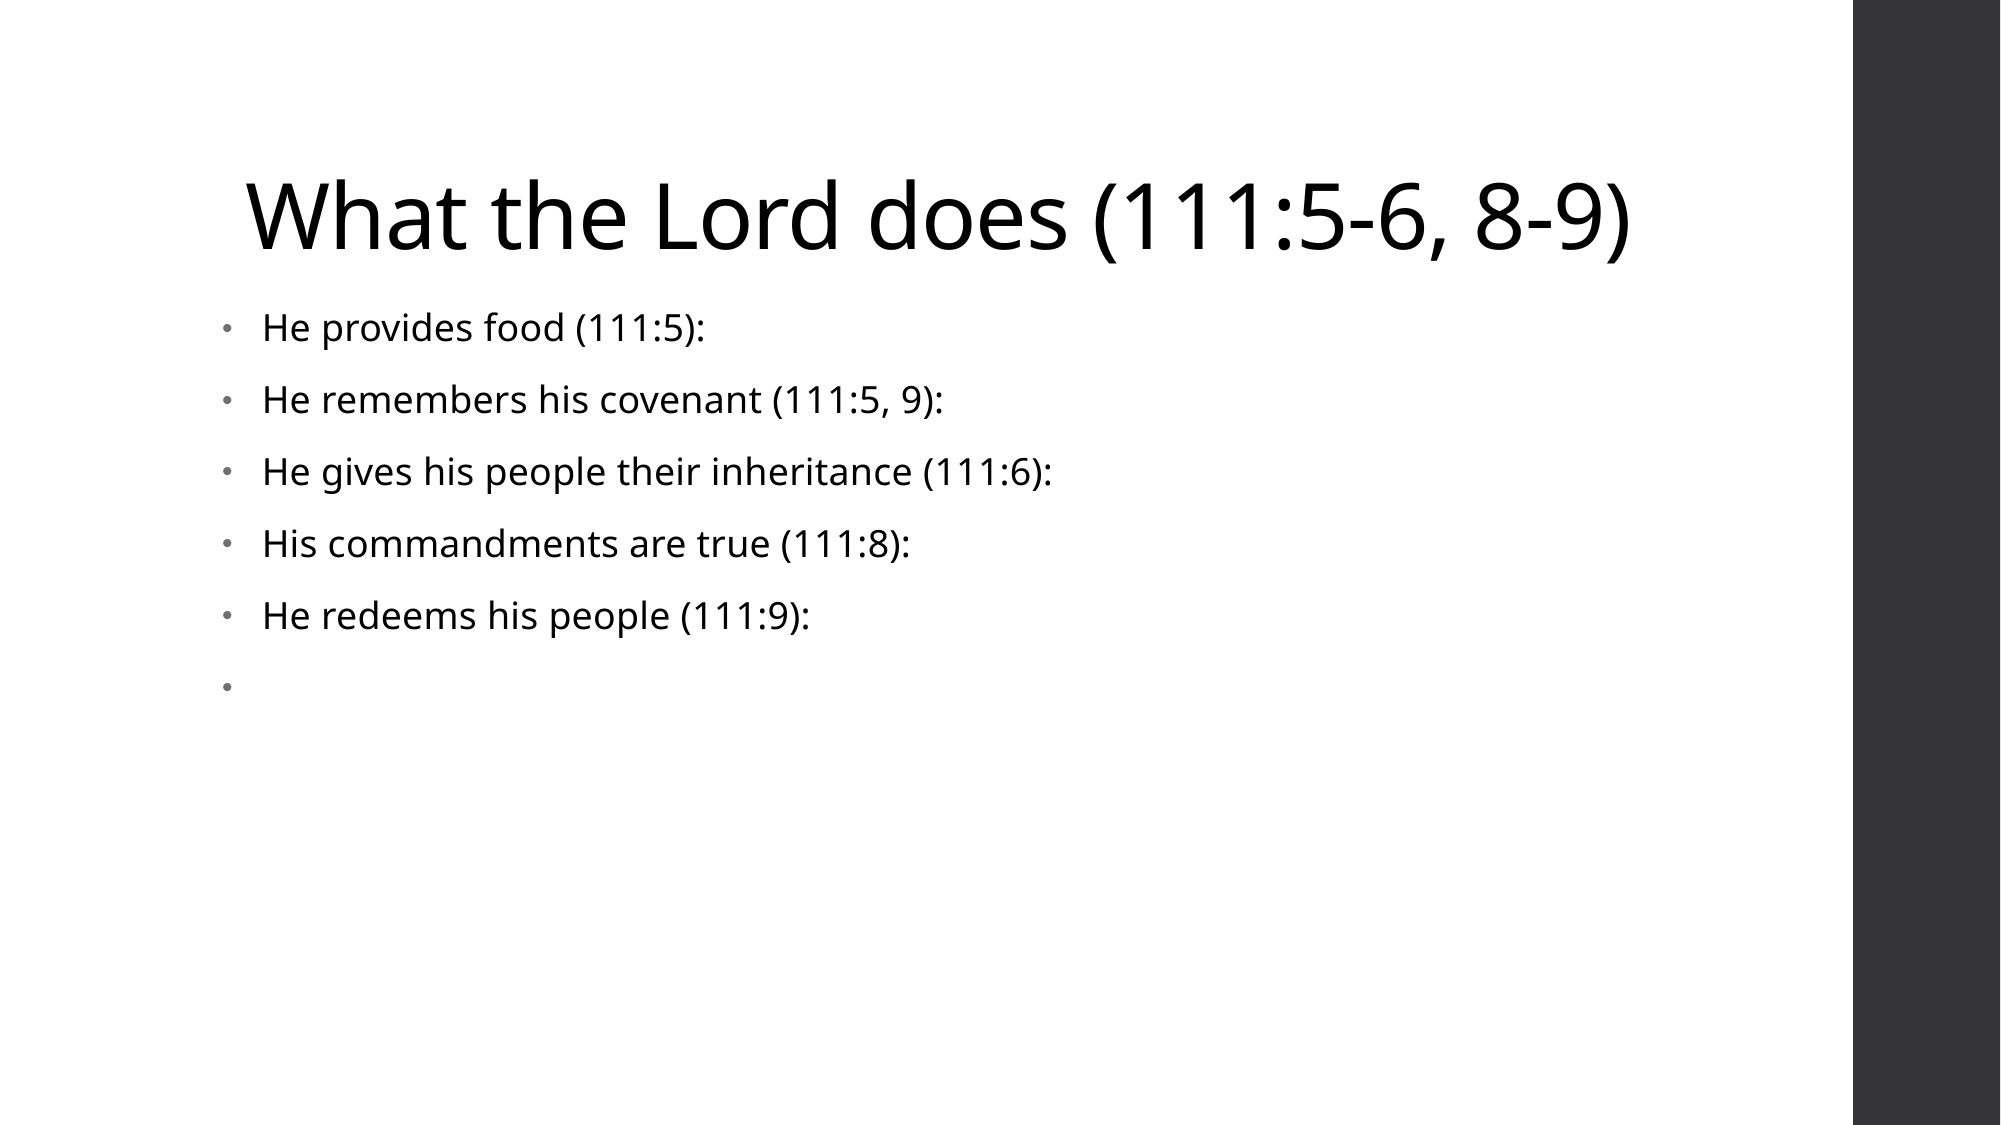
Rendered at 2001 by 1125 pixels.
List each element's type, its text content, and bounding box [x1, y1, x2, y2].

list He provides food (111:5): He remembers his covenant (111:5, 9): He gives his people their inheritance (111:6): His commandments are true (111:8): He redeems his people (111:9): [206, 299, 1617, 1014]
title What the Lord does (111:5-6, 8-9) [206, 60, 1797, 278]
